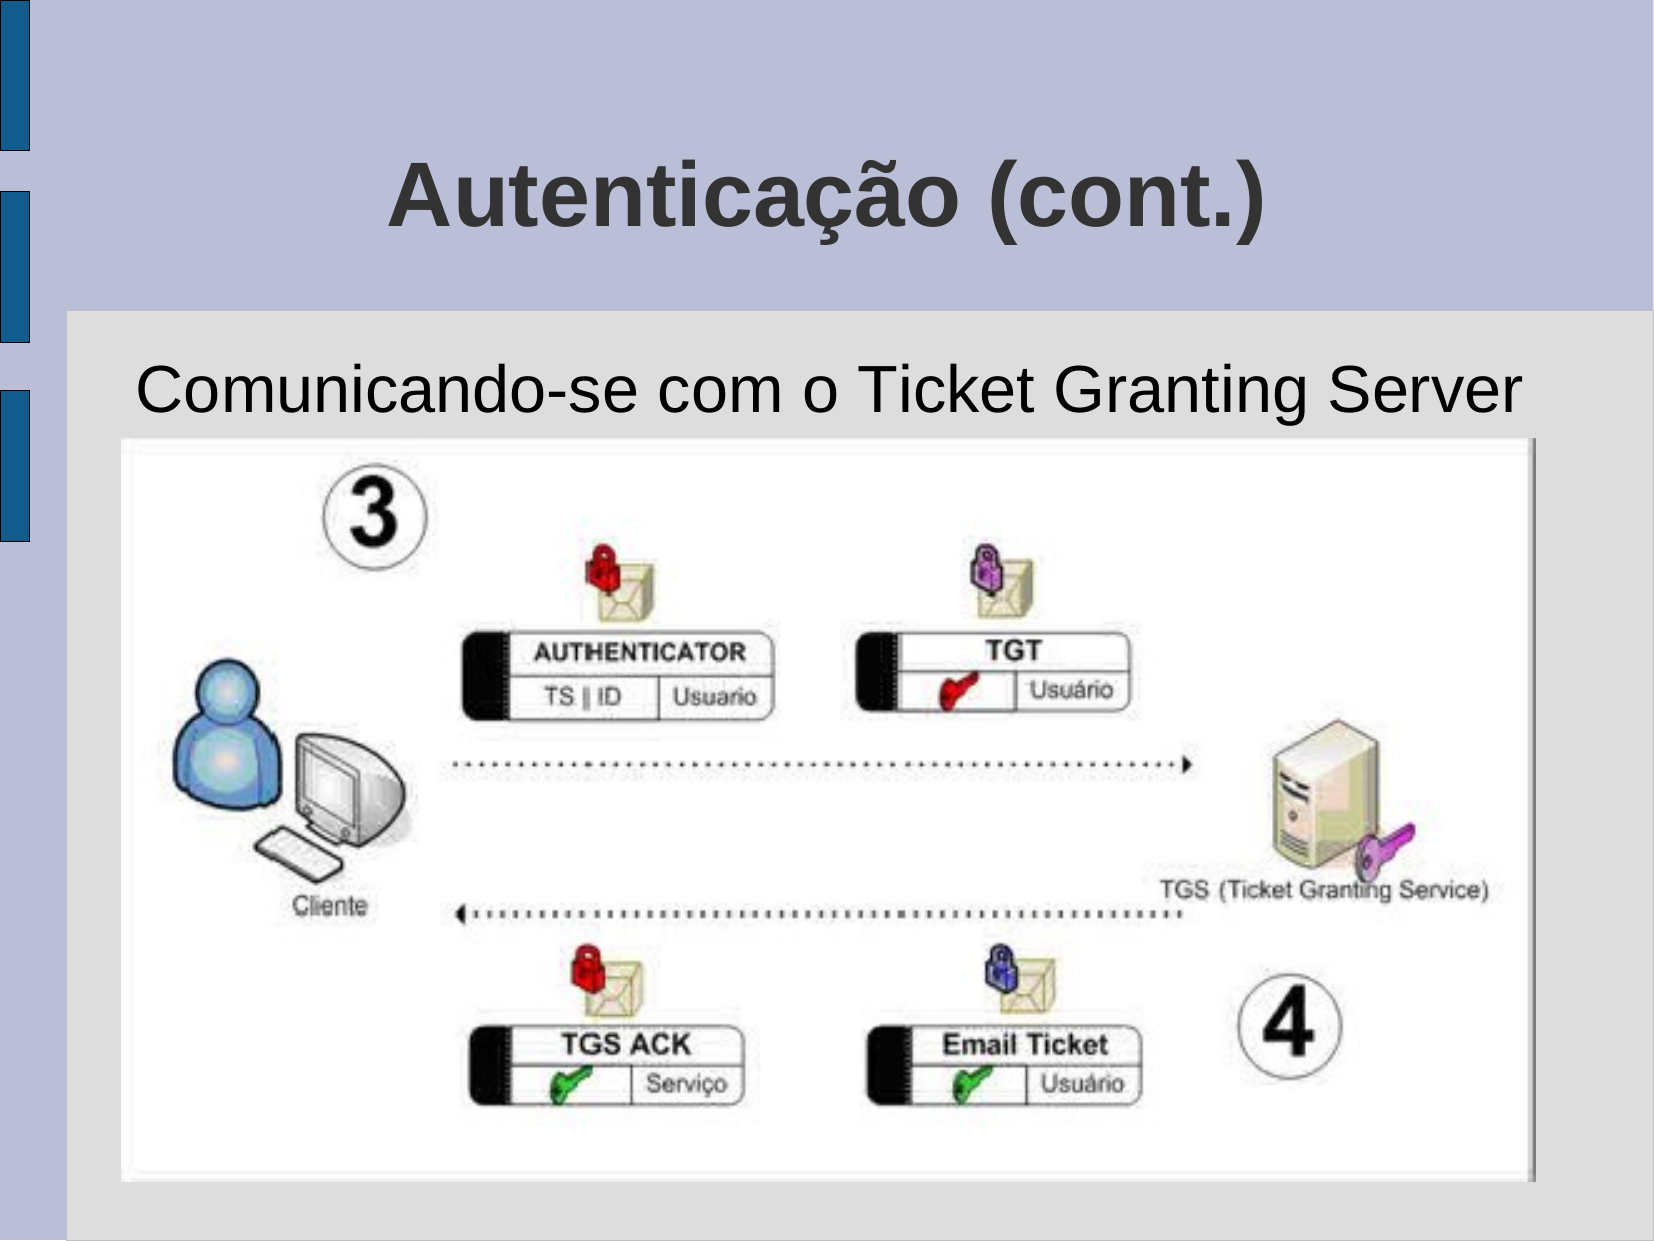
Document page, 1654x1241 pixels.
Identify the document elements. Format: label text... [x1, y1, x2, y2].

list Comunicando-se com o Ticket Granting Server [118, 352, 1536, 475]
title Autenticação (cont.) [121, 91, 1534, 299]
picture [121, 438, 1536, 1182]
